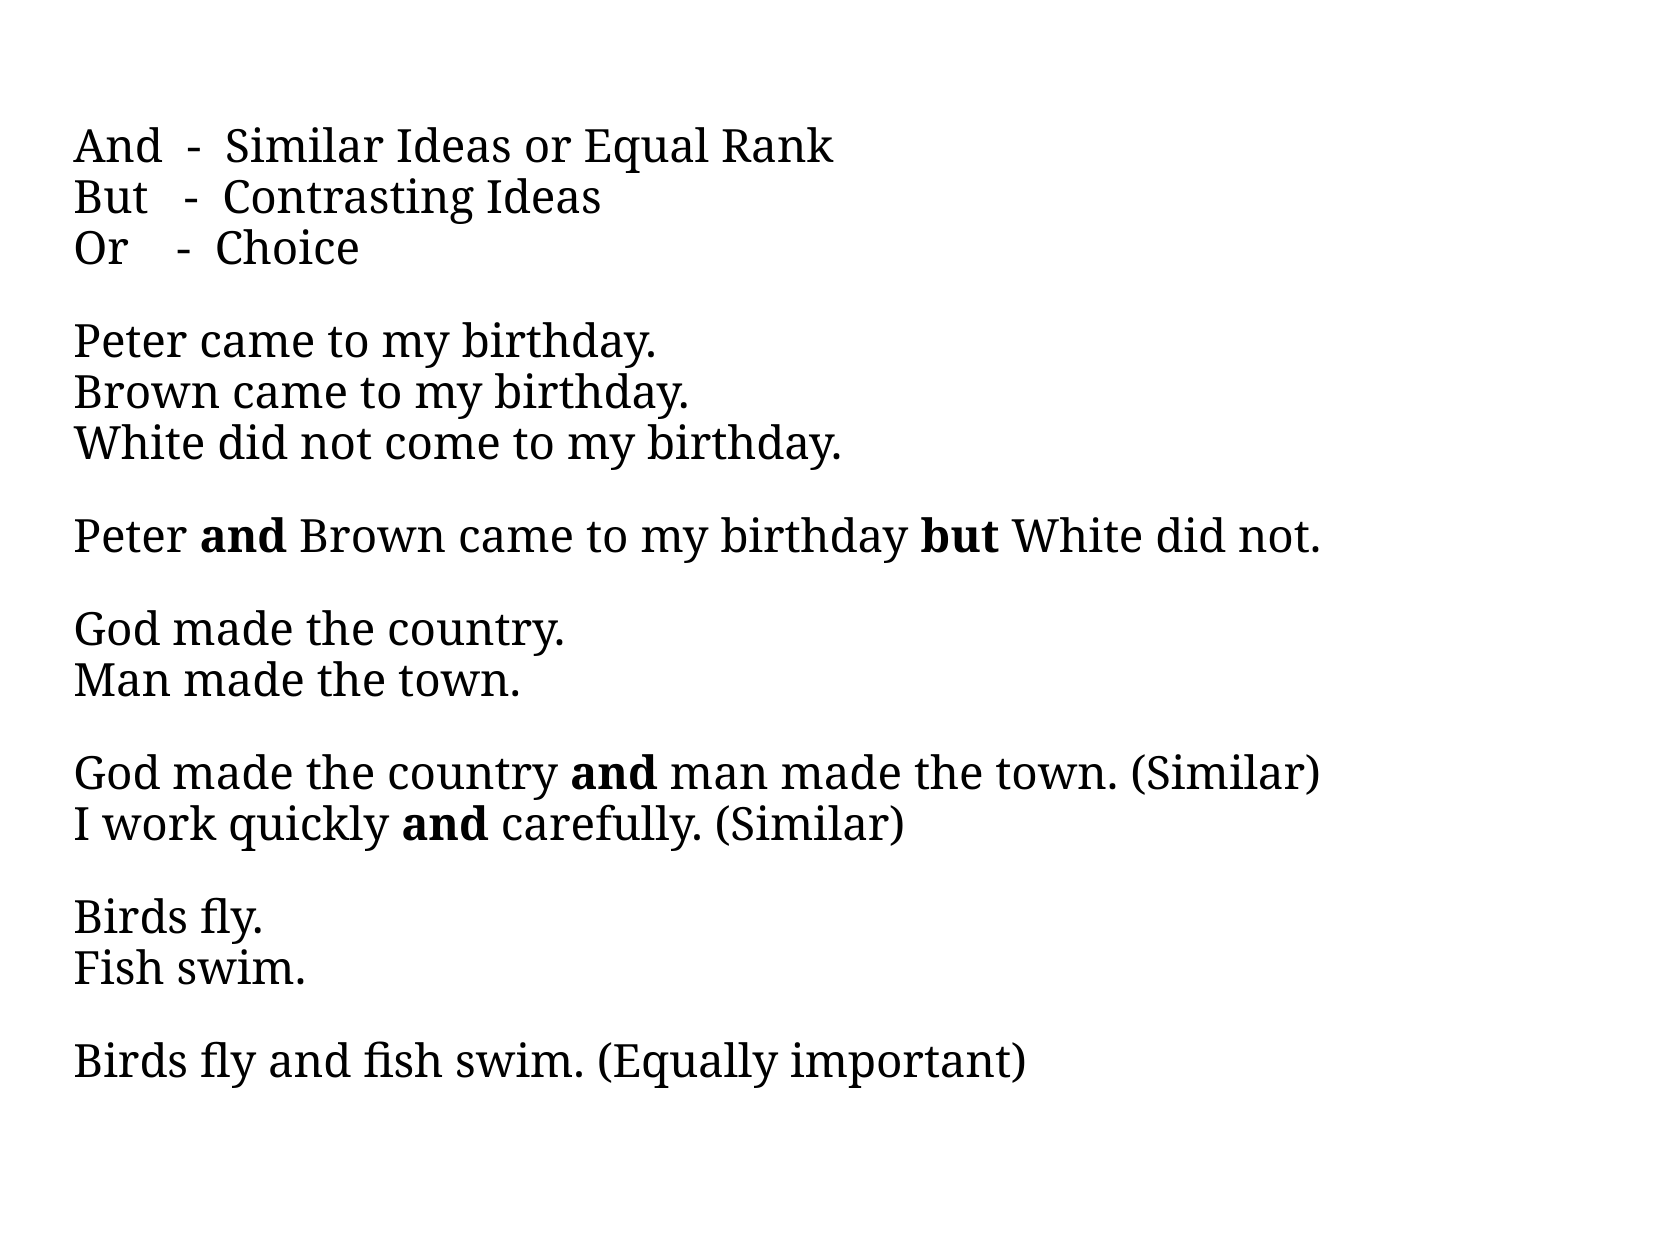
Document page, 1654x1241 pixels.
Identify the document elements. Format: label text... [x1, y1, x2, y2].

text_box And - Similar Ideas or Equal Rank But - Contrasting Ideas Or - Choice Peter came to my birthday. Brown came to my birthday. White did not come to my birthday. Peter and Brown came to my birthday but White did not. God made the country. Man made the town. God made the country and man made the town. (Similar) I work quickly and carefully. (Similar) Birds fly. Fish swim. Birds fly and fish swim. (Equally important) [71, 120, 1560, 1140]
